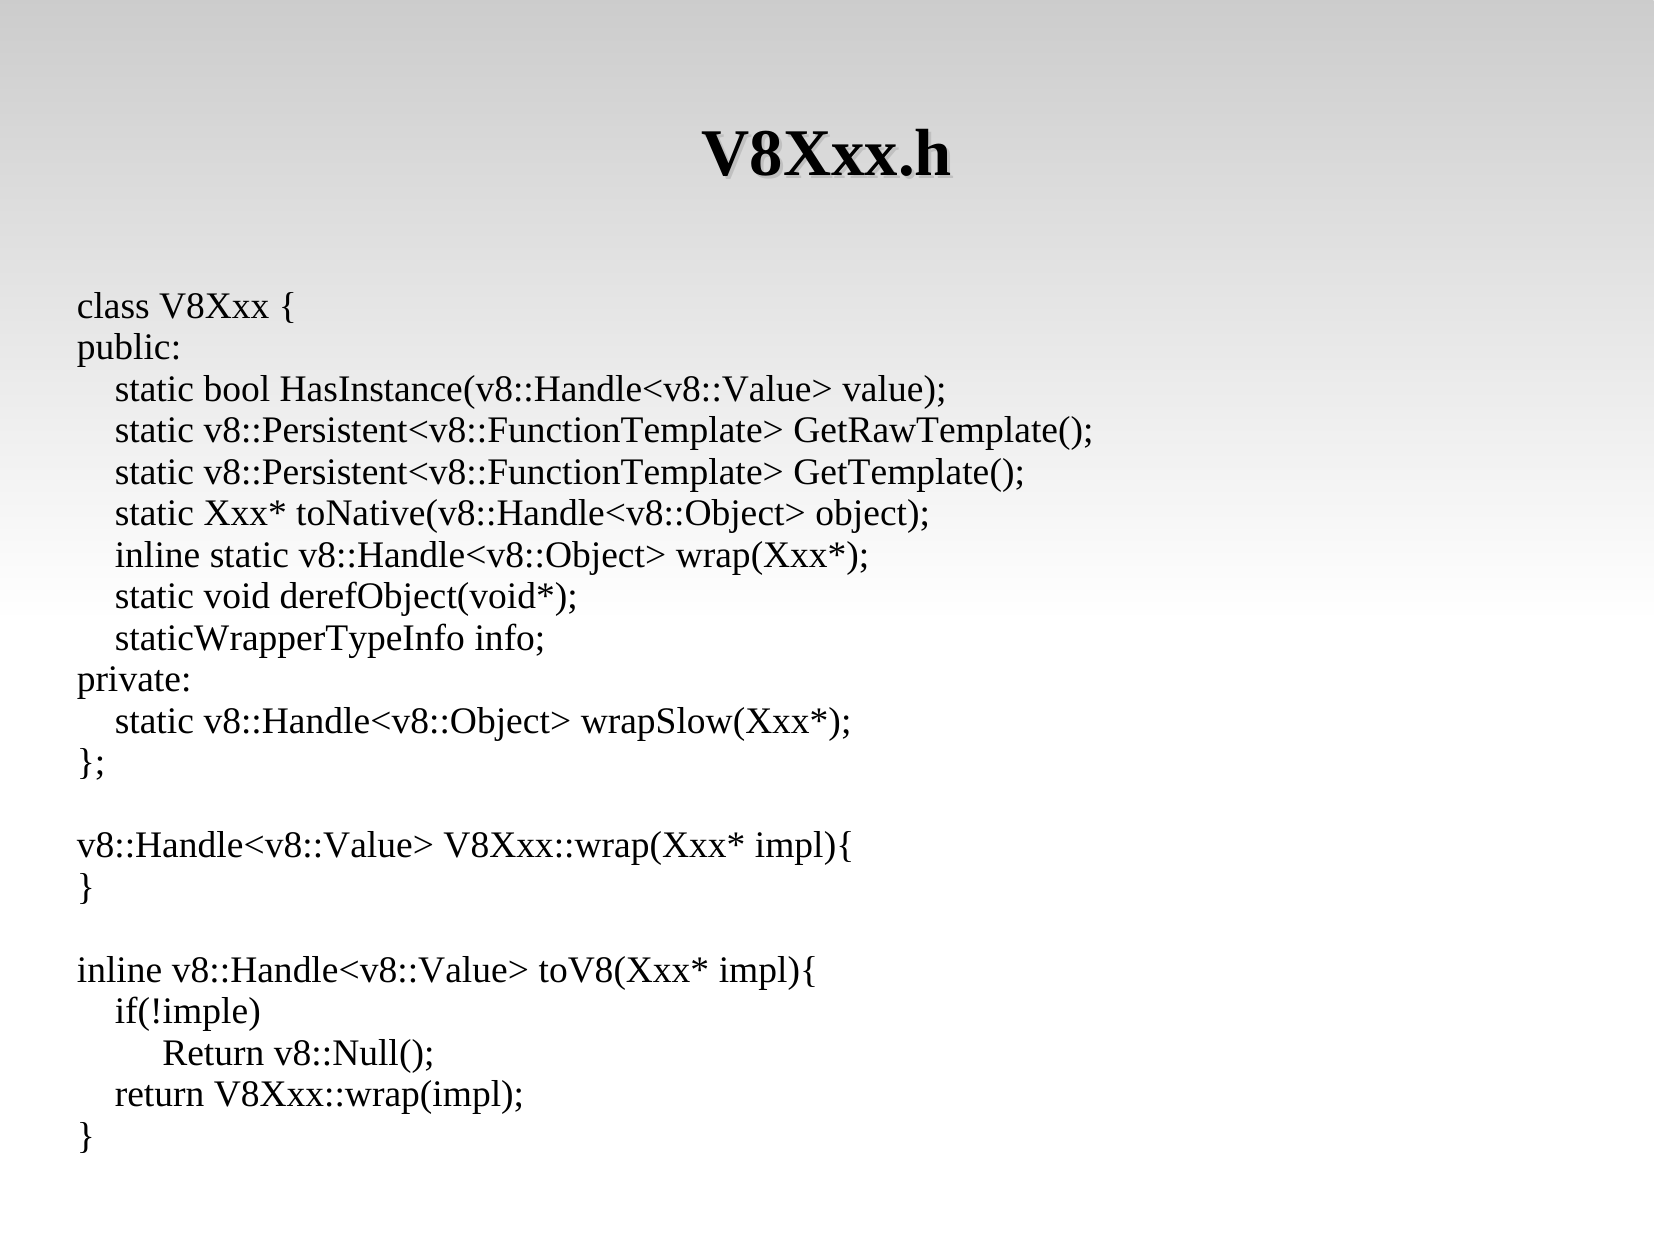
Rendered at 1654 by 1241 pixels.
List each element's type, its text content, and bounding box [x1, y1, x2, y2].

title V8Xxx.h [82, 56, 1571, 250]
subtitle class V8Xxx { public: static bool HasInstance(v8::Handle<v8::Value> value); static v8::Persistent<v8::FunctionTemplate> GetRawTemplate(); static v8::Persistent<v8::FunctionTemplate> GetTemplate(); static Xxx* toNative(v8::Handle<v8::Object> object); inline static v8::Handle<v8::Object> wrap(Xxx*); static void derefObject(void*); staticWrapperTypeInfo info; private: static v8::Handle<v8::Object> wrapSlow(Xxx*); }; v8::Handle<v8::Value> V8Xxx::wrap(Xxx* impl){ } inline v8::Handle<v8::Value> toV8(Xxx* impl){ if(!imple) Return v8::Null(); return V8Xxx::wrap(impl); } [76, 284, 1565, 1157]
